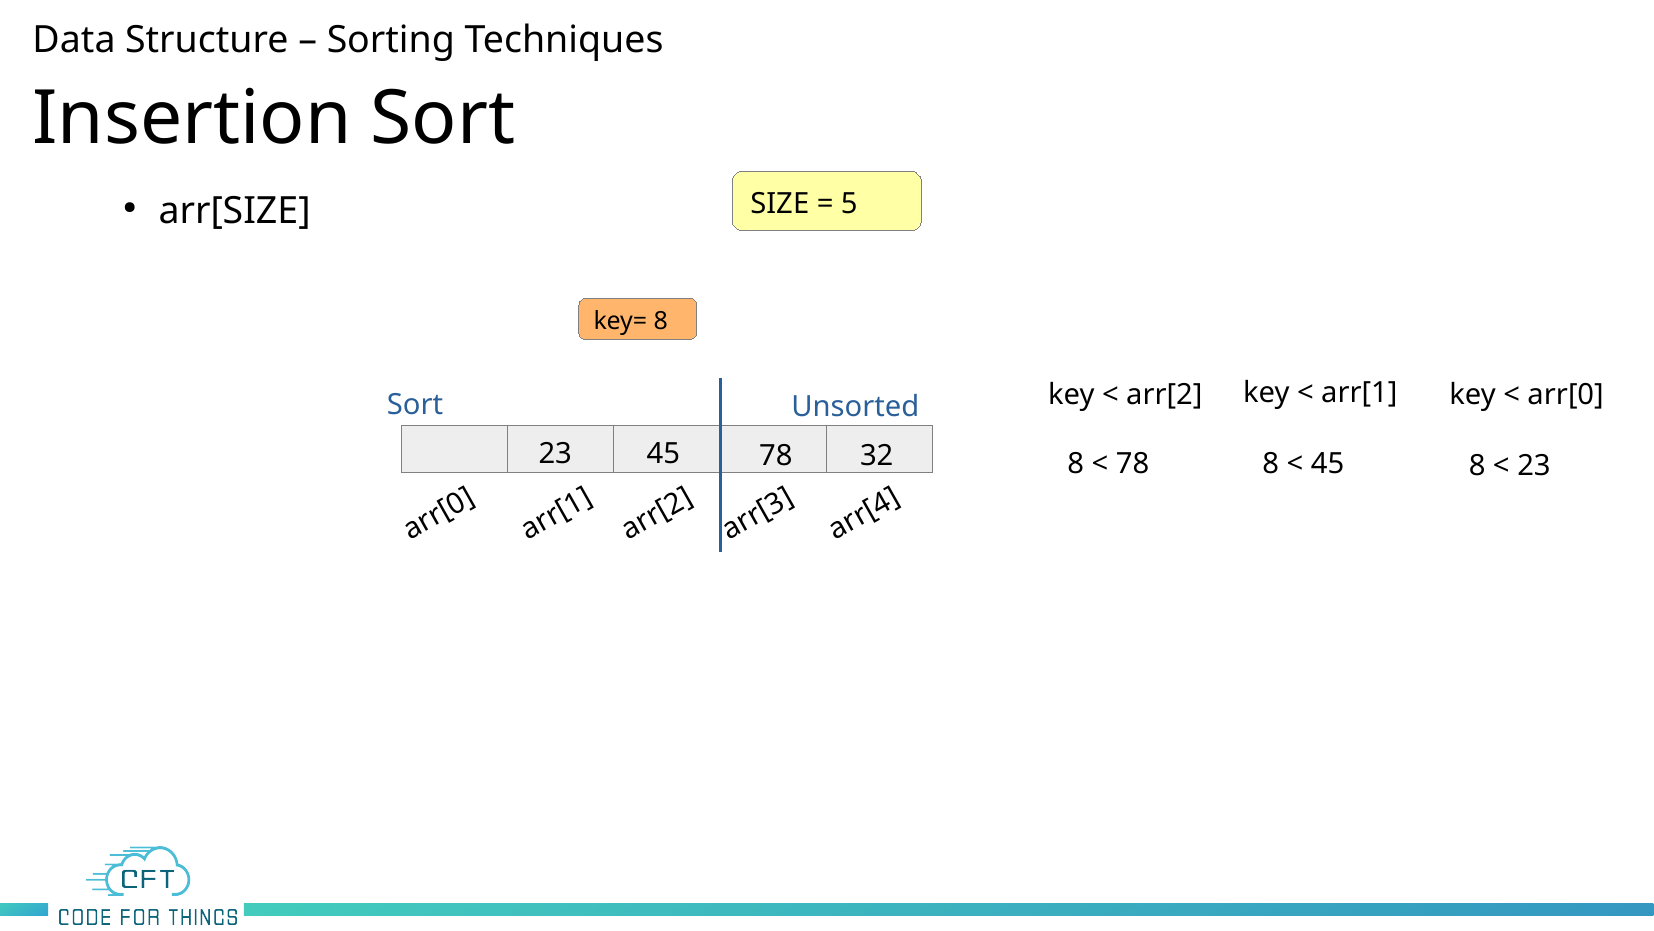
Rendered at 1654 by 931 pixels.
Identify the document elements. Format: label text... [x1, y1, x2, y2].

text_box key= 8 [578, 295, 698, 340]
text_box key < arr[2] [1033, 365, 1241, 415]
text_box Sort [372, 375, 479, 425]
title Data Structure – Sorting Techniques Insertion Sort [32, 12, 1184, 166]
text_box 8 < 78 [1045, 435, 1204, 485]
text_box [401, 425, 523, 473]
text_box arr[2] [722, 475, 733, 499]
text_box arr[4] [806, 450, 957, 587]
text_box [591, 425, 631, 473]
text_box 32 [845, 437, 912, 477]
text_box 8 < 45 [1240, 435, 1399, 485]
text_box Unsorted [776, 377, 977, 437]
text_box 45 [631, 425, 718, 475]
text_box arr[3] [696, 455, 839, 566]
text_box [812, 437, 845, 473]
text_box 23 [523, 425, 591, 475]
text_box arr[1] [495, 450, 632, 587]
text_box SIZE = 5 [735, 175, 916, 225]
text_box 8 < 23 [1446, 437, 1605, 487]
text_box 78 [744, 427, 812, 477]
text_box arr[2] [596, 467, 719, 566]
text_box [912, 437, 933, 473]
text_box [732, 171, 922, 231]
text_box [722, 425, 776, 473]
text_box key < arr[0] [1434, 366, 1642, 416]
text_box arr[0] [377, 450, 519, 566]
picture [59, 846, 237, 925]
text_box key < arr[1] [1228, 364, 1436, 414]
text_box arr[SIZE] [108, 176, 353, 243]
